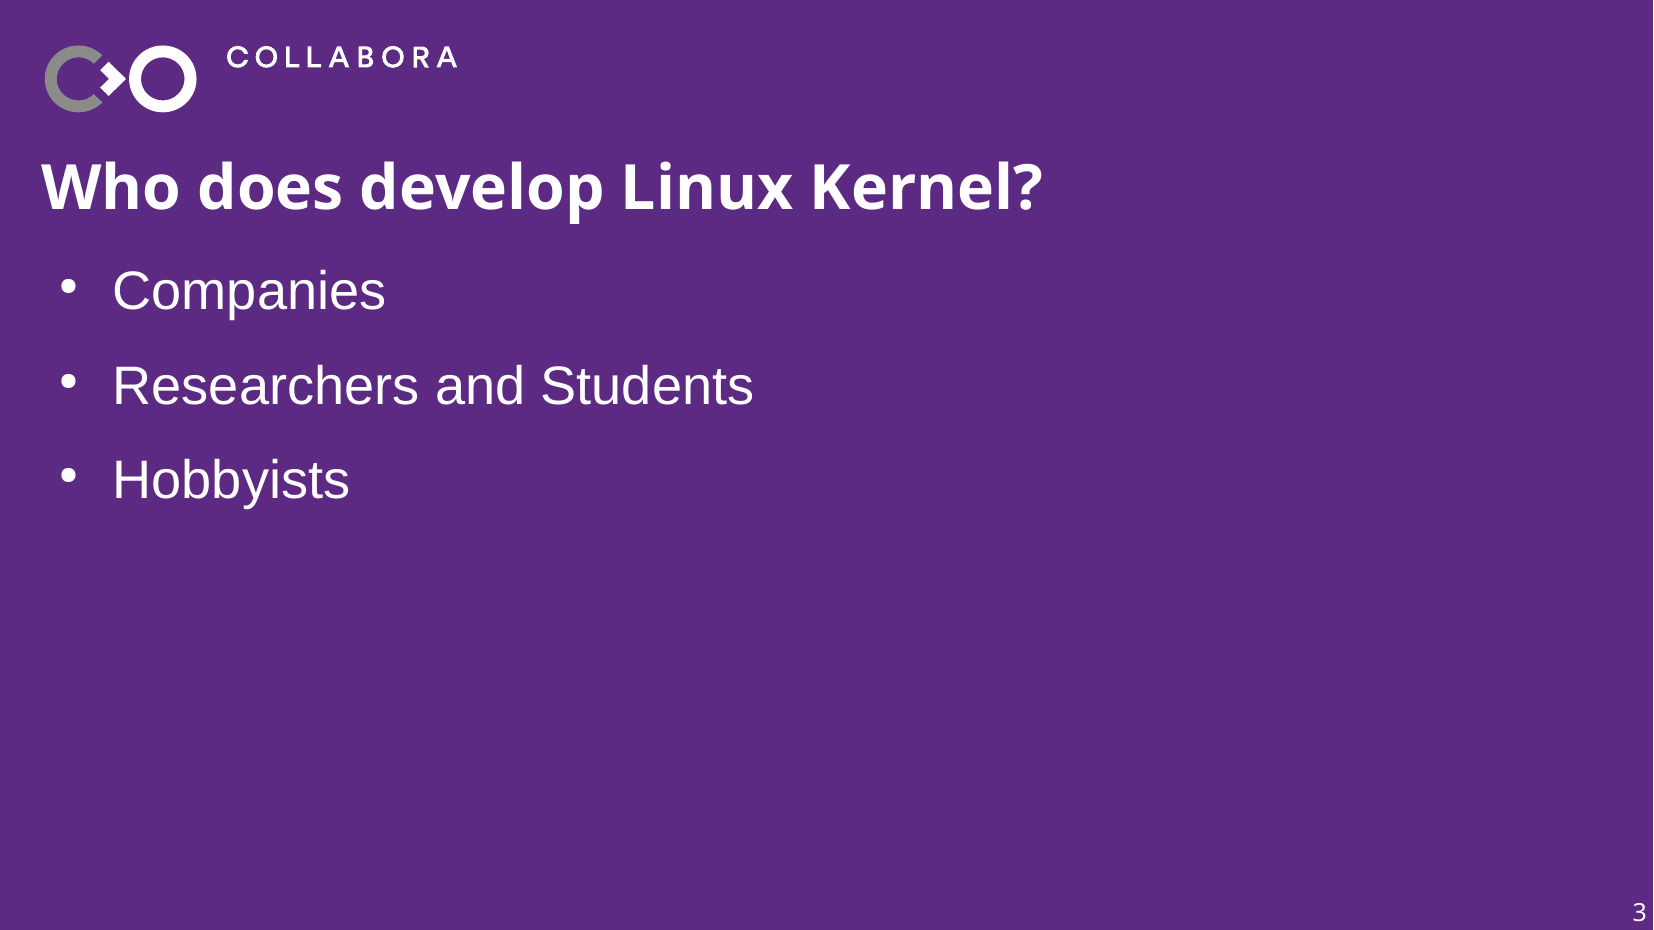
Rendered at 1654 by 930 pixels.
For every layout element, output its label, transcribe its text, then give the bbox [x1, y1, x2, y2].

list Companies Researchers and Students Hobbyists [41, 255, 1614, 780]
title Who does develop Linux Kernel? [41, 146, 1614, 255]
